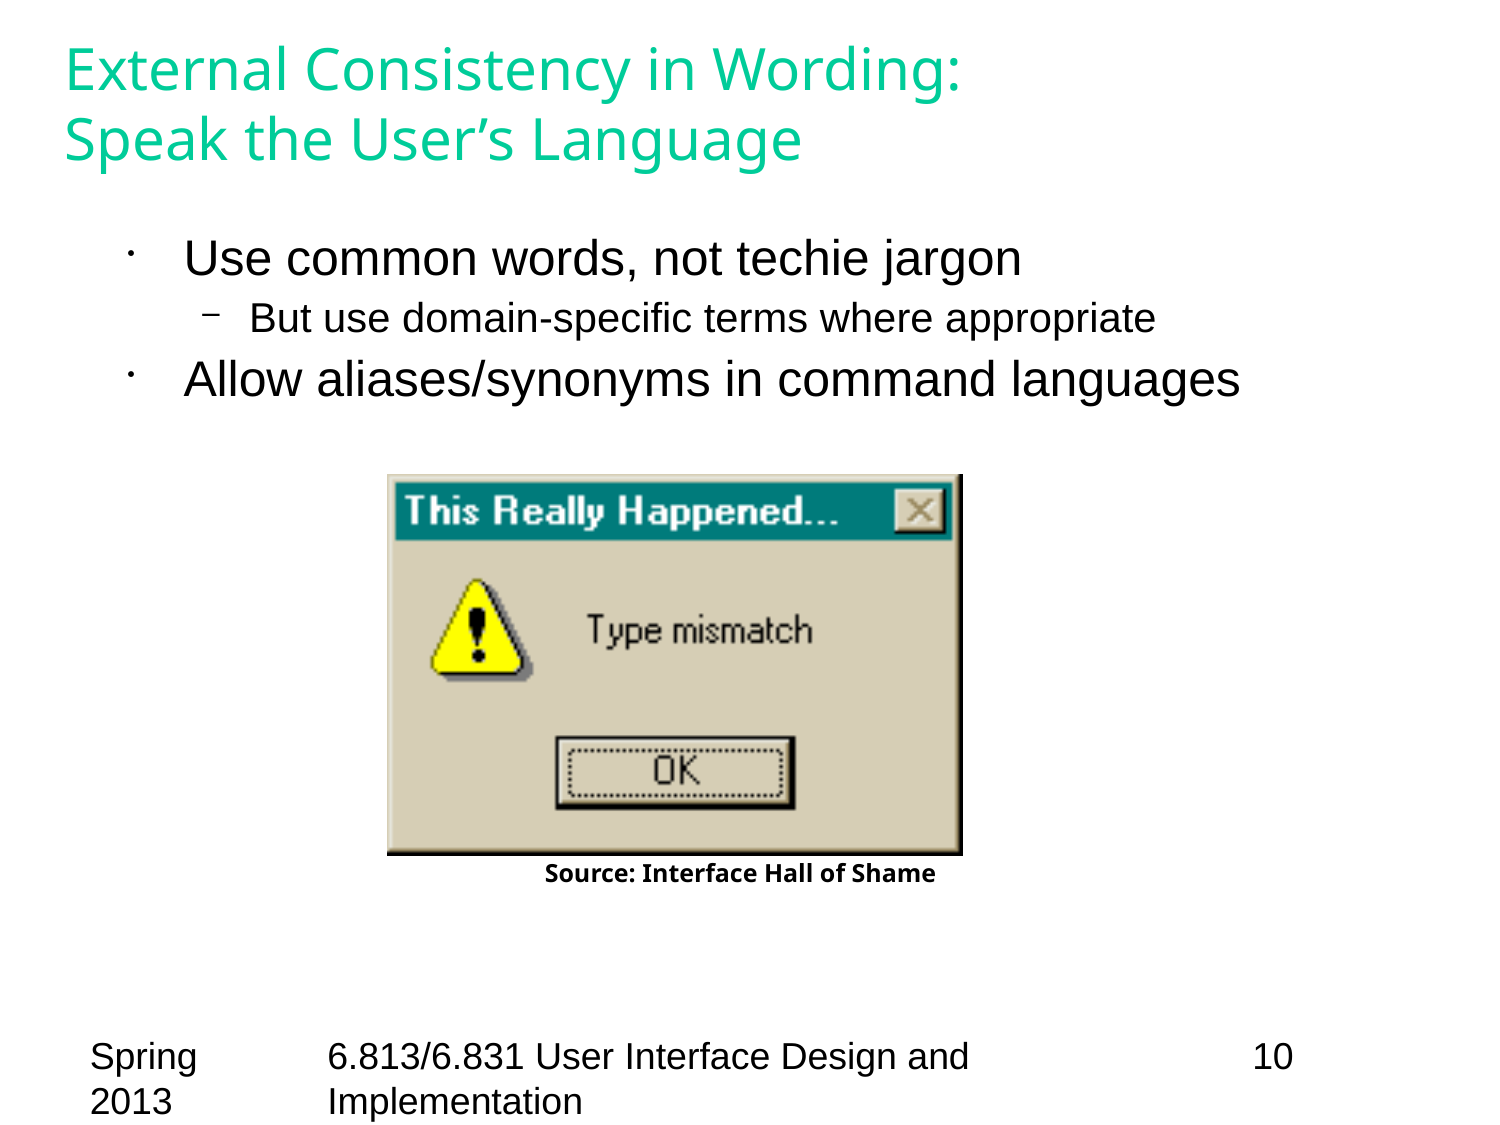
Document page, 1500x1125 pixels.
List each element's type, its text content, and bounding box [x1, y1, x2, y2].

title External Consistency in Wording: Speak the User’s Language [50, 24, 1438, 150]
slide_number <number> [1237, 1024, 1425, 1103]
list Use common words, not techie jargon But use domain-specific terms where appropriate Allow aliases/synonyms in command languages [112, 224, 1388, 1000]
picture [387, 474, 963, 856]
text_box Source: Interface Hall of Shame [529, 849, 952, 895]
slide_number Spring 2013 [75, 1024, 300, 1103]
footer 6.813/6.831 User Interface Design and Implementation [312, 1024, 1225, 1103]
